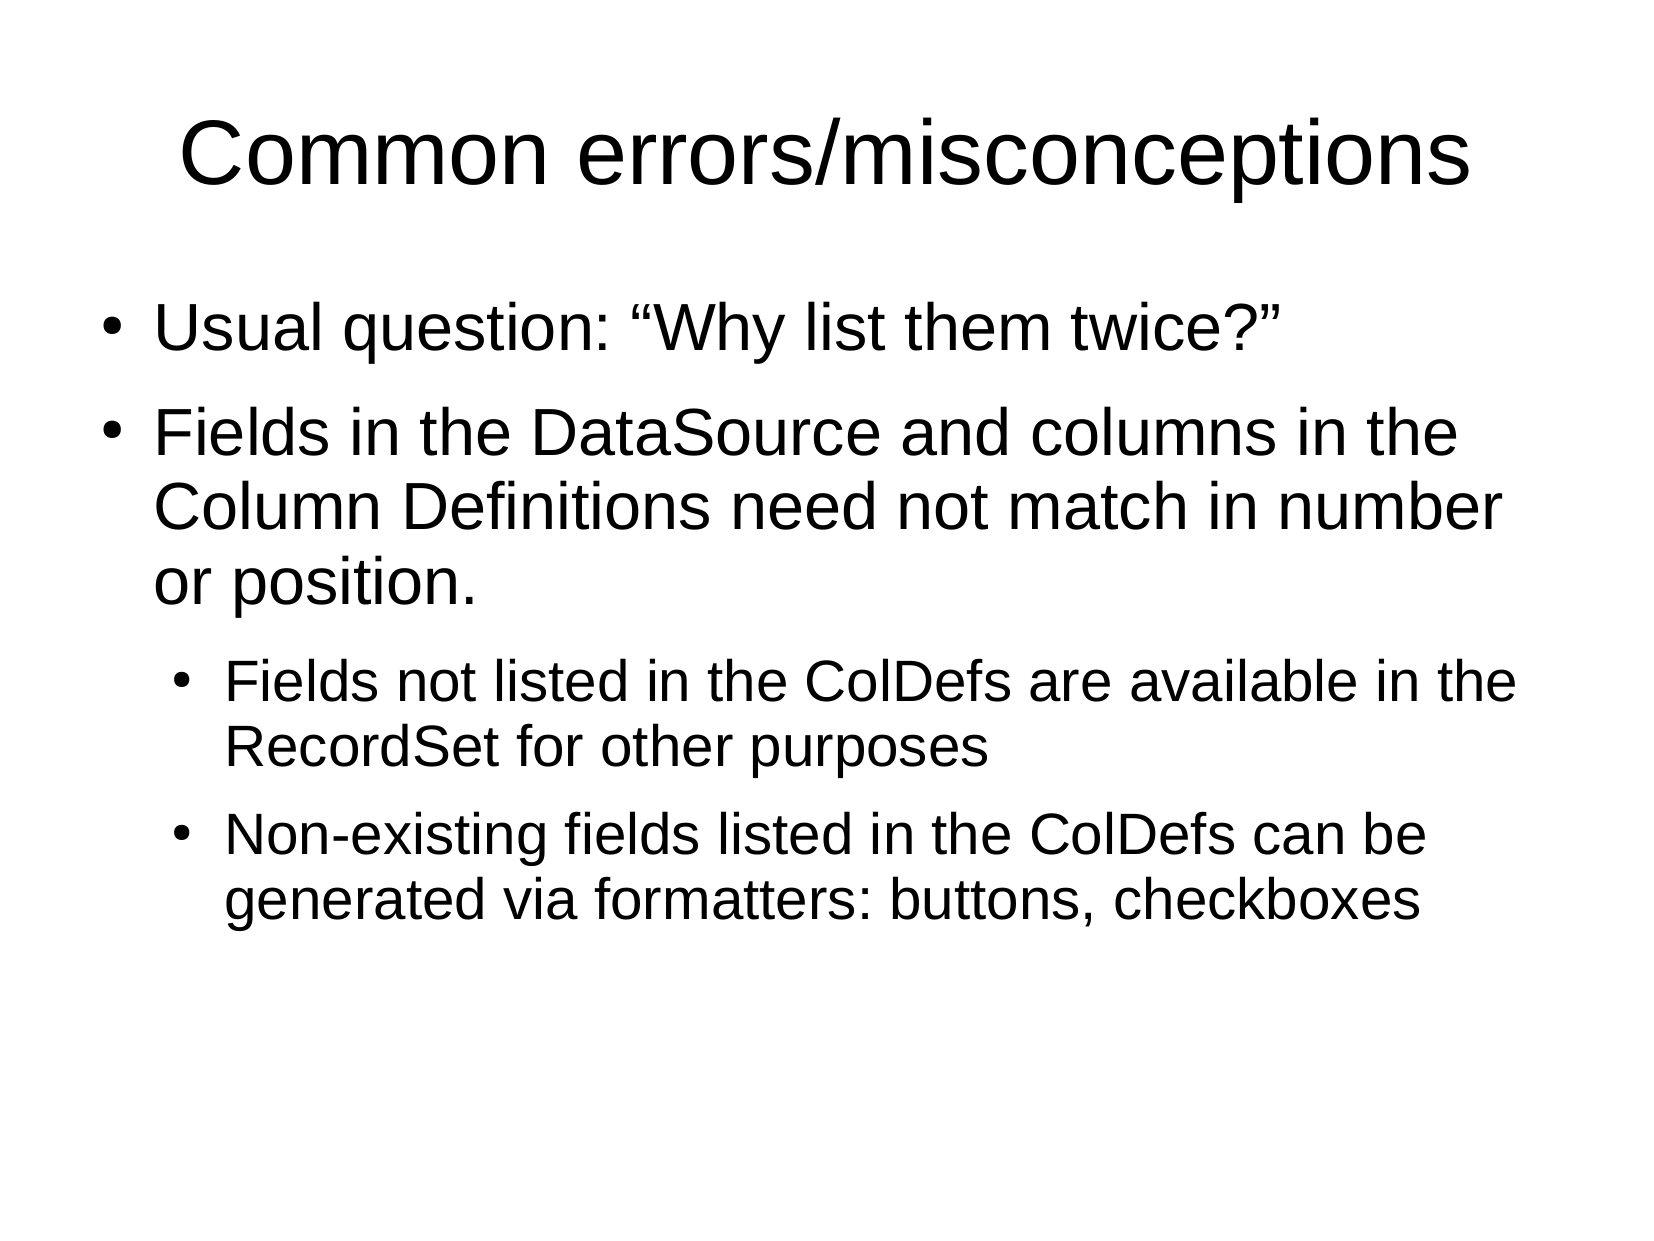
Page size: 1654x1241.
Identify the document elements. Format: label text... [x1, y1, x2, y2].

title Common errors/misconceptions [82, 56, 1571, 250]
list Usual question: “Why list them twice?” Fields in the DataSource and columns in the Column Definitions need not match in number or position. Fields not listed in the ColDefs are available in the RecordSet for other purposes Non-existing fields listed in the ColDefs can be generated via formatters: buttons, checkboxes [82, 290, 1571, 1094]
